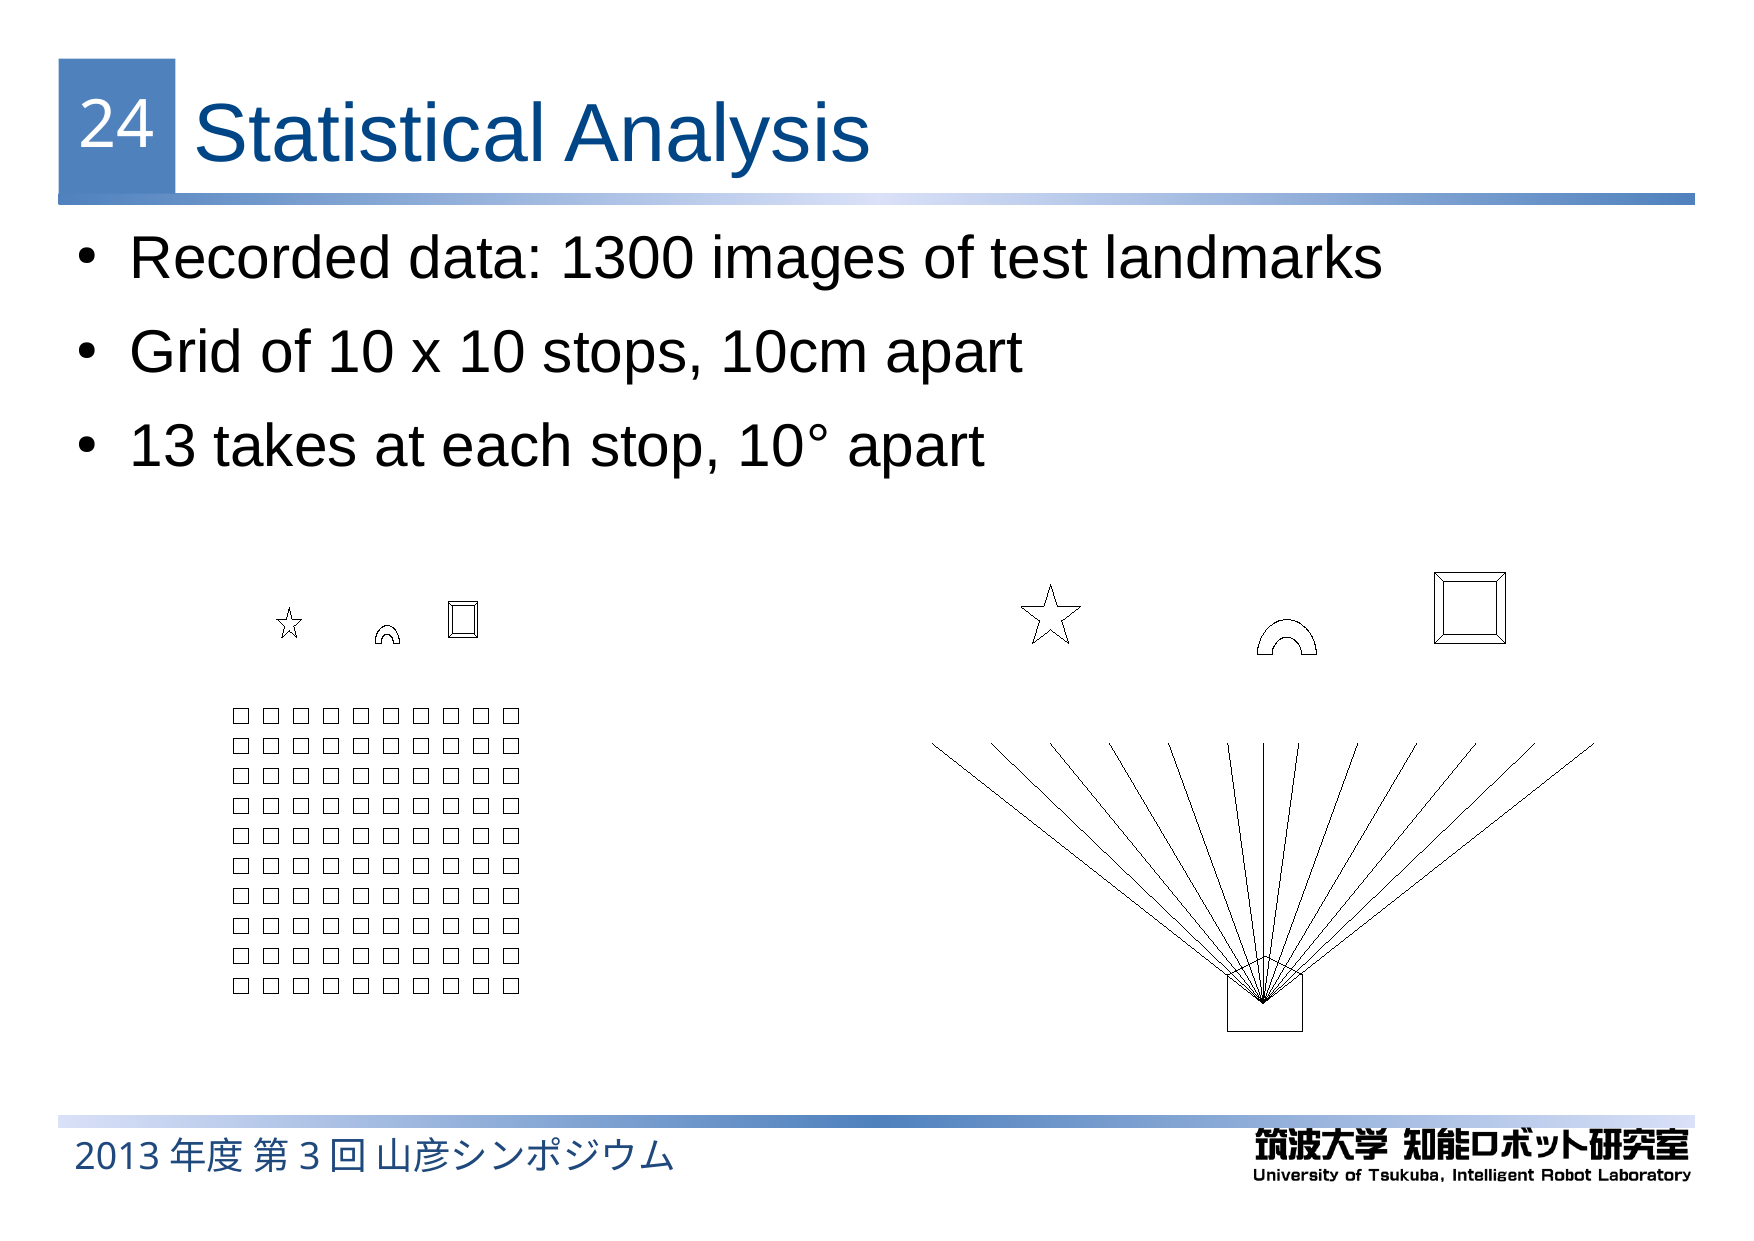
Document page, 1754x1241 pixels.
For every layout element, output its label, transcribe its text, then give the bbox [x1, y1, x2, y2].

title Statistical Analysis [193, 61, 1651, 205]
picture [1252, 1127, 1691, 1182]
list Recorded data: 1300 images of test landmarks Grid of 10 x 10 stops, 10cm apart 13 takes at each stop, 10° apart [58, 223, 1696, 876]
